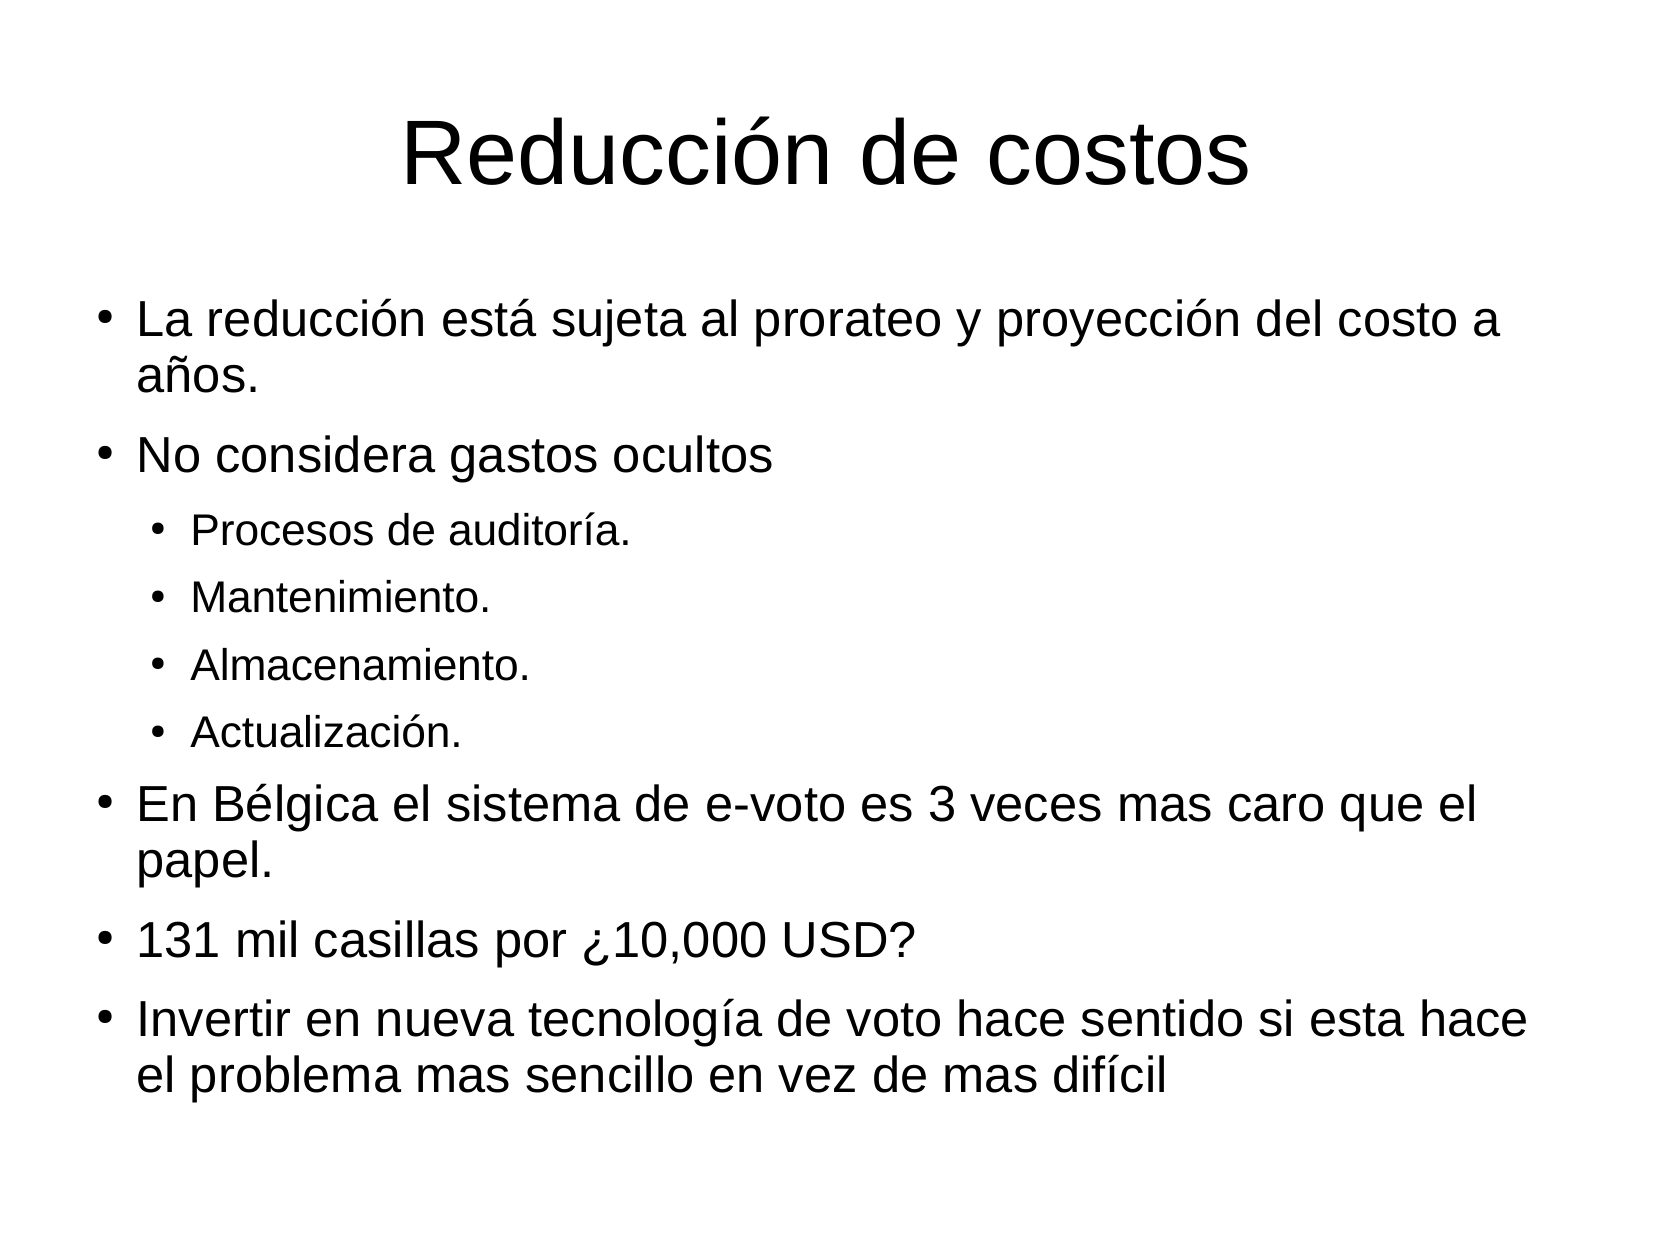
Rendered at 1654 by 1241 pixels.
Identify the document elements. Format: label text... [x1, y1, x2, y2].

title Reducción de costos [82, 49, 1571, 257]
list La reducción está sujeta al prorateo y proyección del costo a años. No considera gastos ocultos Procesos de auditoría. Mantenimiento. Almacenamiento. Actualización. En Bélgica el sistema de e-voto es 3 veces mas caro que el papel. 131 mil casillas por ¿10,000 USD? Invertir en nueva tecnología de voto hace sentido si esta hace el problema mas sencillo en vez de mas difícil [82, 290, 1571, 1109]
